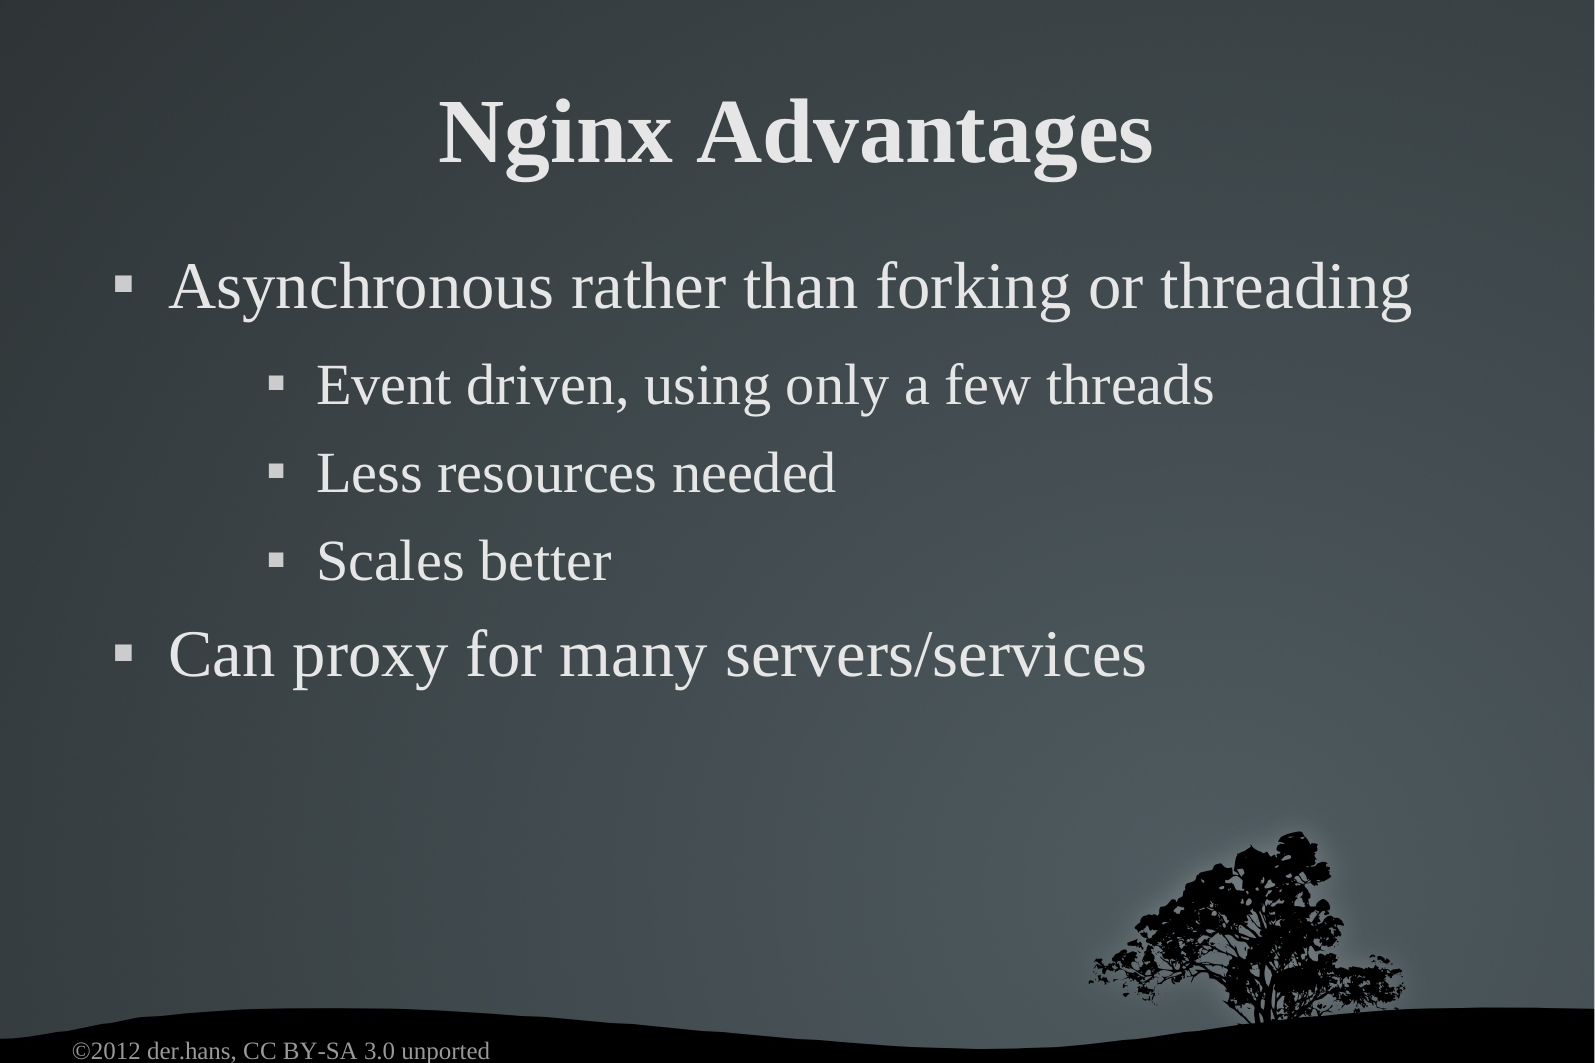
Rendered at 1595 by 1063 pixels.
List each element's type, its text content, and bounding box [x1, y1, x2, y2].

picture [0, 0, 1595, 1063]
title Nginx Advantages [79, 49, 1515, 213]
list Asynchronous rather than forking or threading Event driven, using only a few threads Less resources needed Scales better Can proxy for many servers/services [79, 248, 1515, 936]
picture [430, 1049, 435, 1058]
